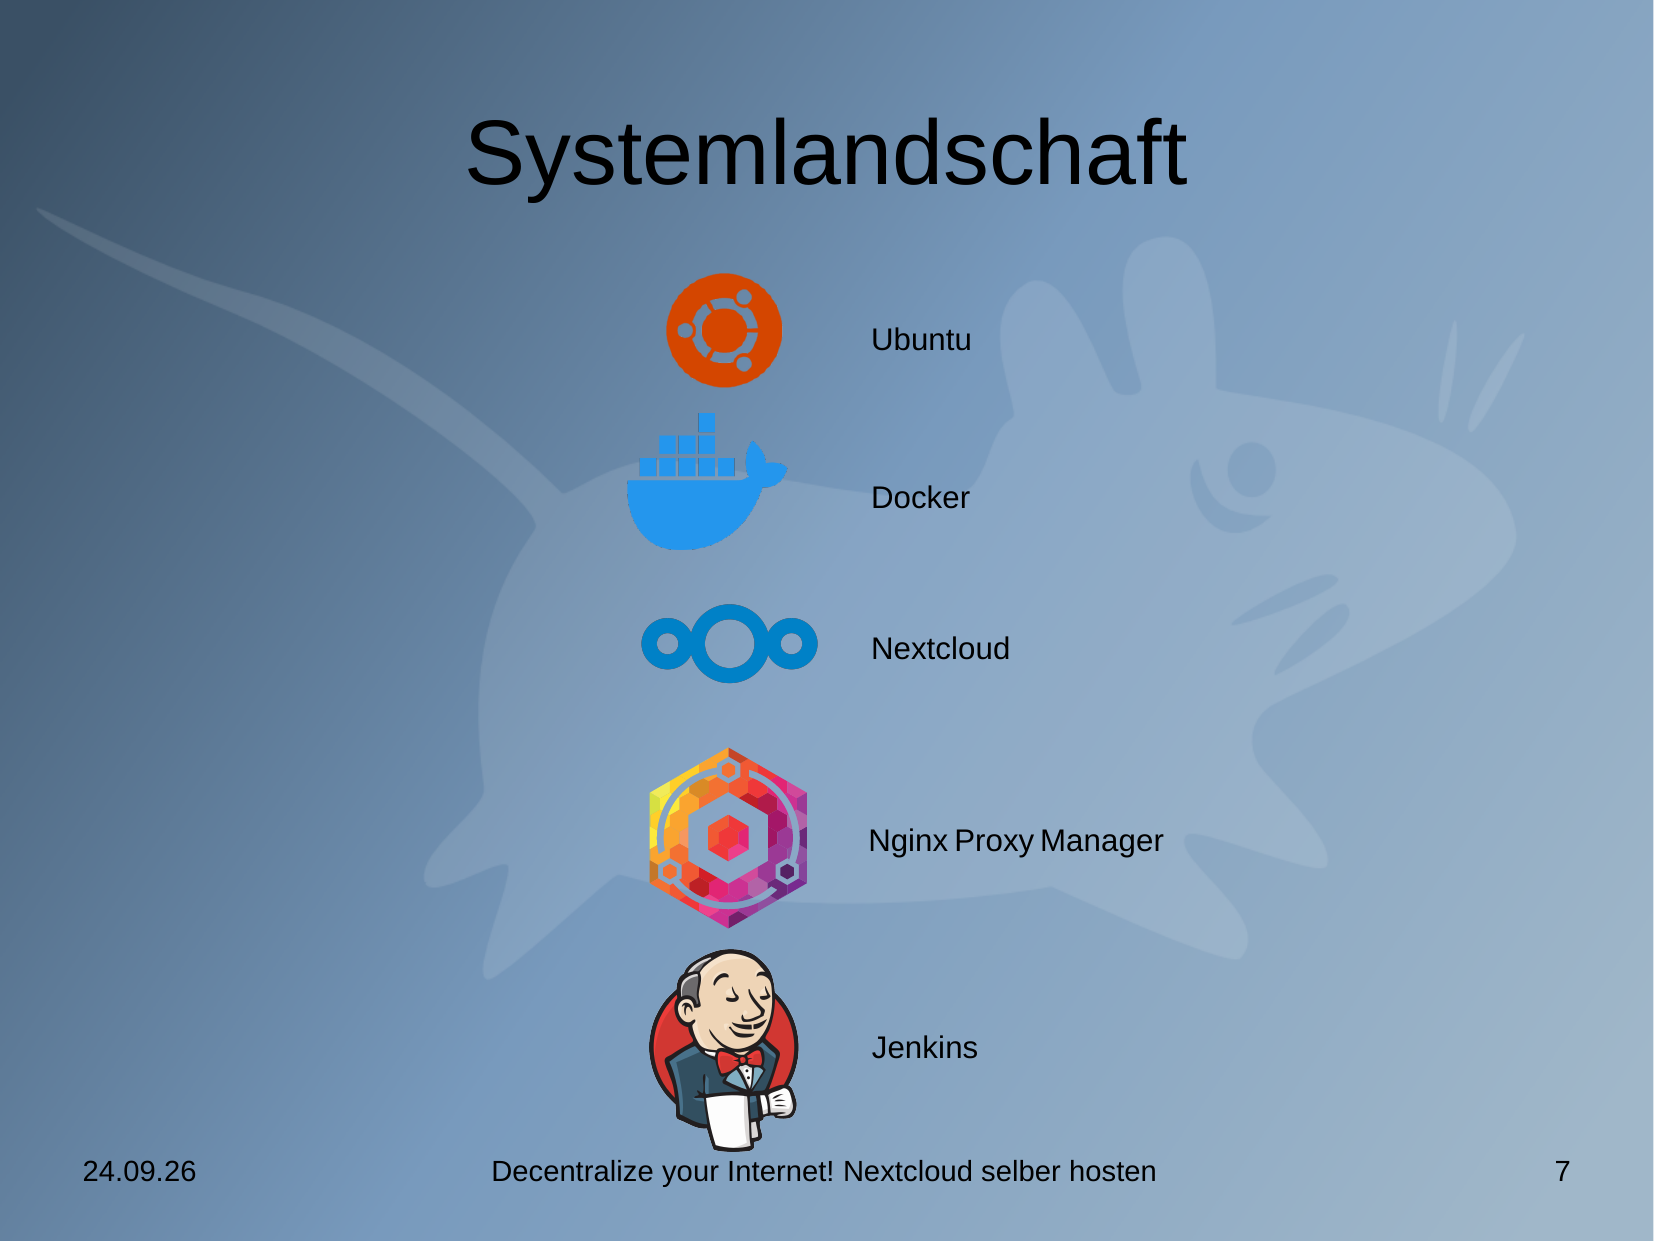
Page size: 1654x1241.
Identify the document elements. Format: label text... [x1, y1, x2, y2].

text_box Nextcloud [856, 624, 1123, 709]
text_box Nginx Proxy Manager [853, 816, 1270, 886]
picture [0, 0, 1654, 1241]
text_box Jenkins [857, 1023, 1202, 1093]
text_box Ubuntu [856, 314, 1112, 384]
title Systemlandschaft [82, 49, 1571, 257]
text_box Docker [856, 472, 1037, 522]
